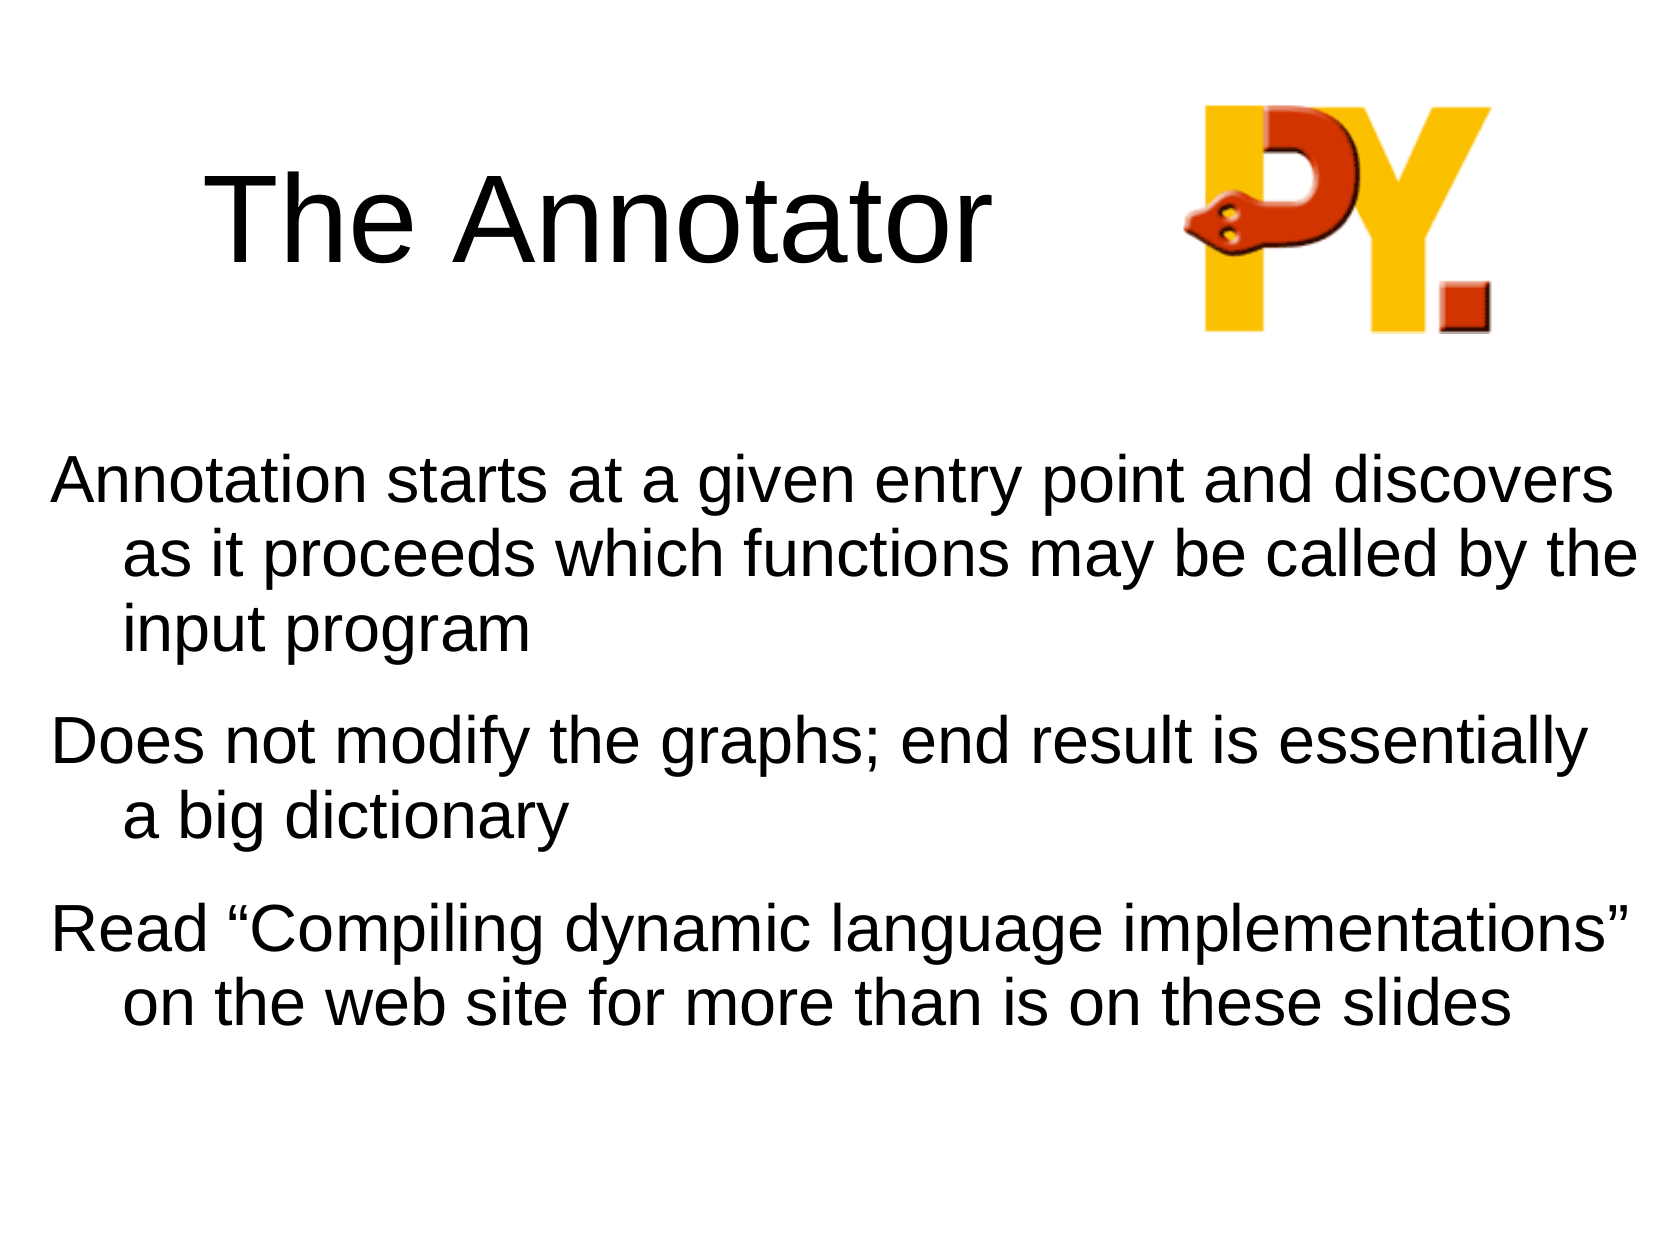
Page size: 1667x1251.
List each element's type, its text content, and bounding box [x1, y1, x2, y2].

list Annotation starts at a given entry point and discovers as it proceeds which functions may be called by the input program Does not modify the graphs; end result is essentially a big dictionary Read “Compiling dynamic language implementations” on the web site for more than is on these slides [0, 433, 1651, 1167]
picture [1183, 104, 1494, 334]
title The Annotator [37, 62, 1161, 376]
